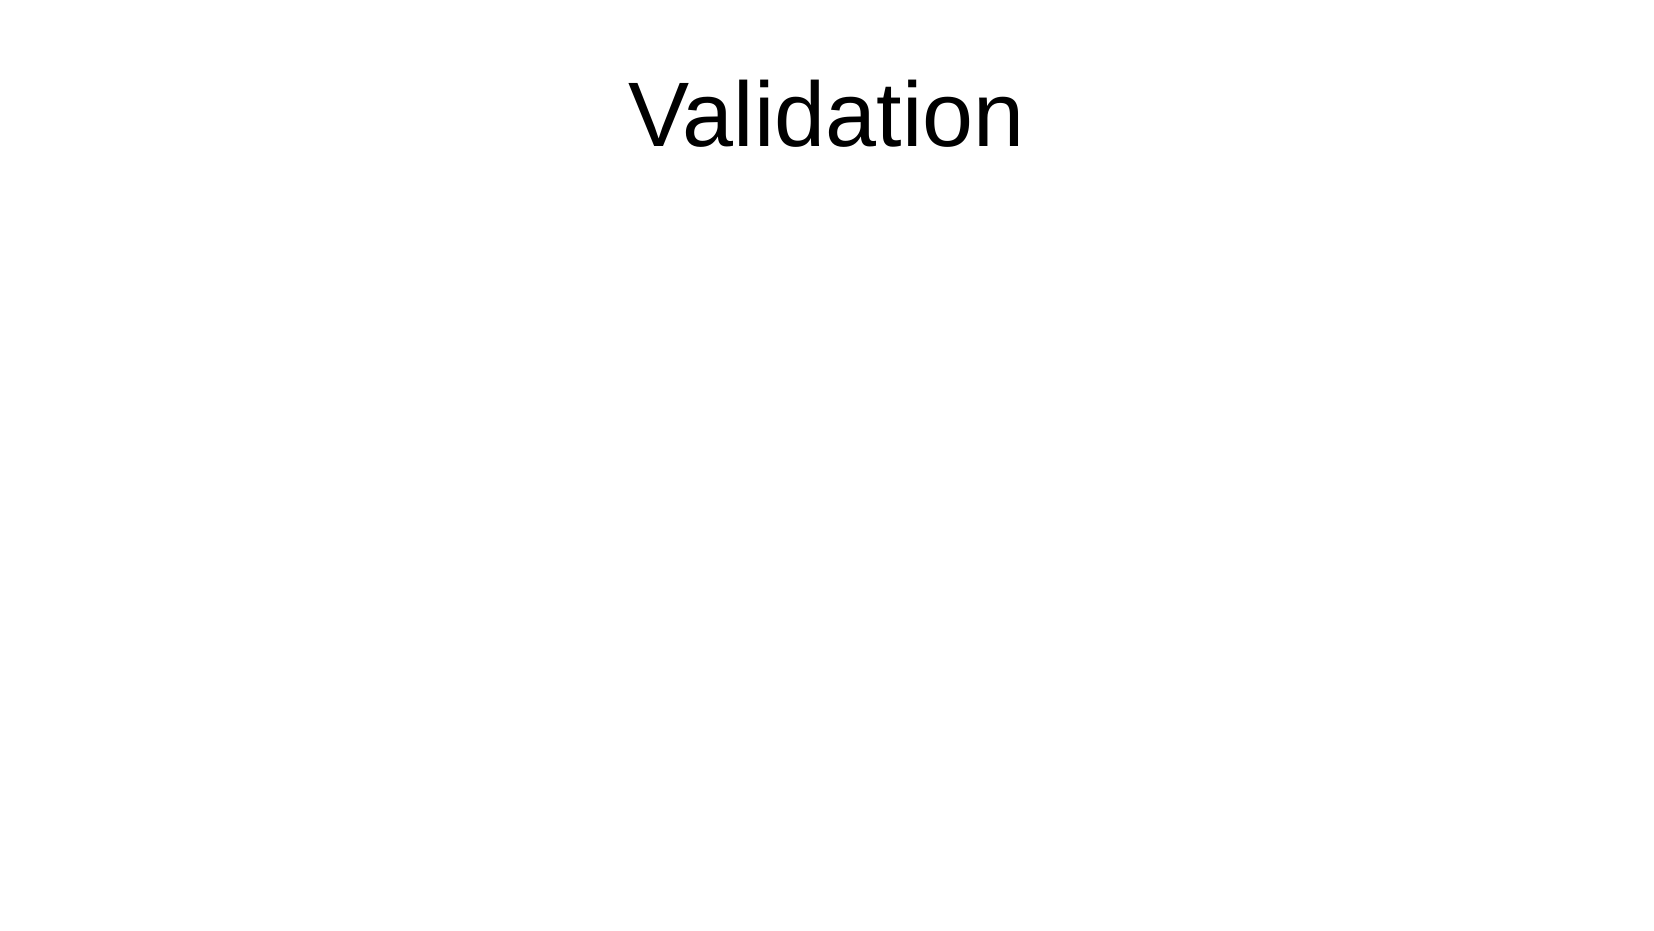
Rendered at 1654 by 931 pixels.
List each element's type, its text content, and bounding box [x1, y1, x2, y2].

title Validation [82, 37, 1571, 193]
